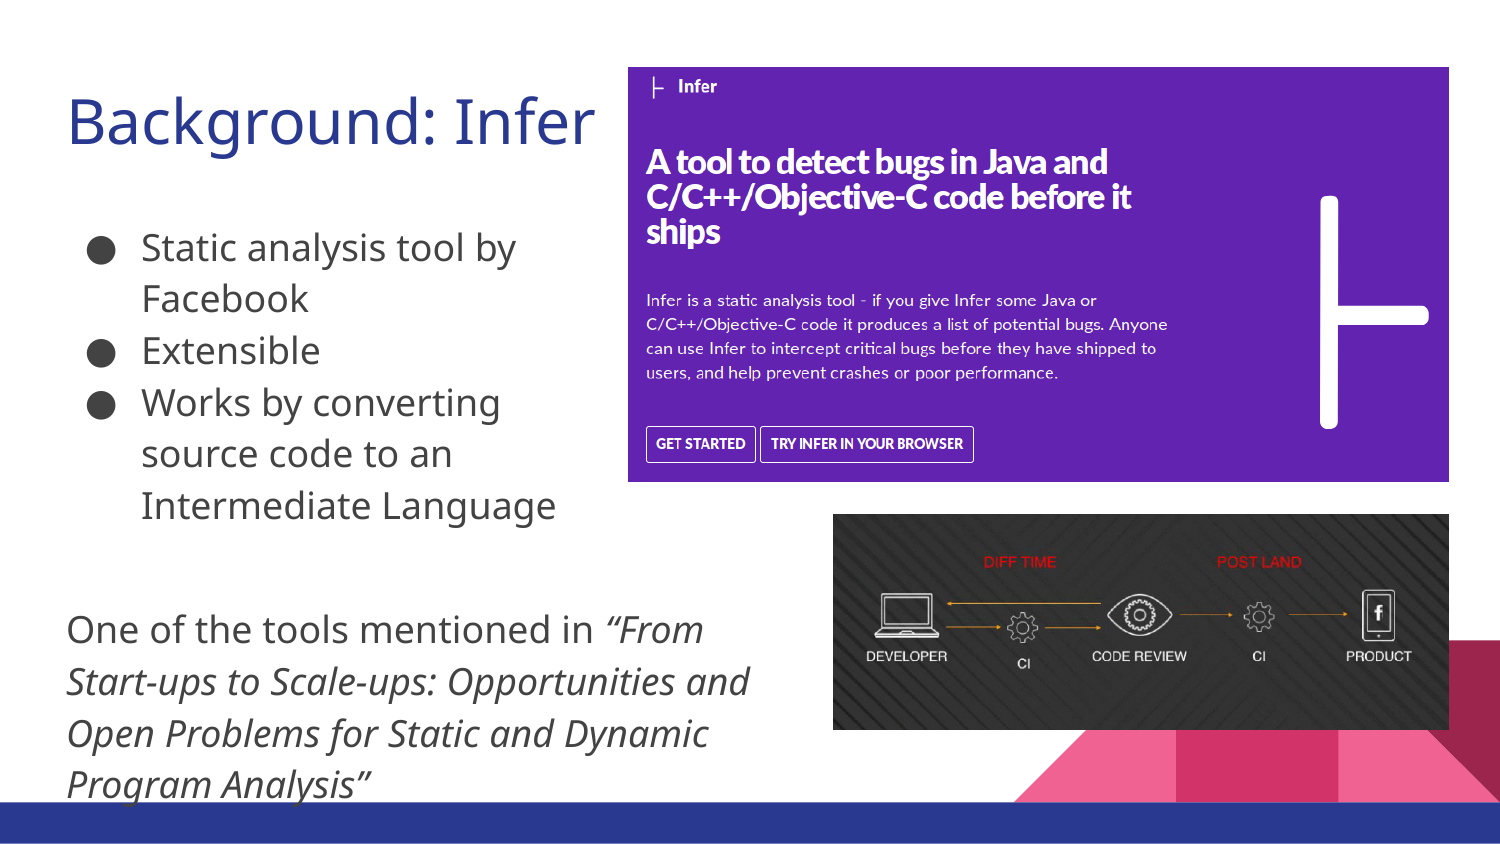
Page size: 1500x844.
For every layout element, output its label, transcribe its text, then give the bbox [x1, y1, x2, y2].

picture [628, 67, 1449, 482]
list Static analysis tool by Facebook Extensible Works by converting source code to an Intermediate Language One of the tools mentioned in “From Start-ups to Scale-ups: Opportunities and Open Problems for Static and Dynamic Program Analysis” [51, 201, 1449, 753]
picture [833, 514, 1449, 730]
title Background: Infer [51, 67, 628, 167]
